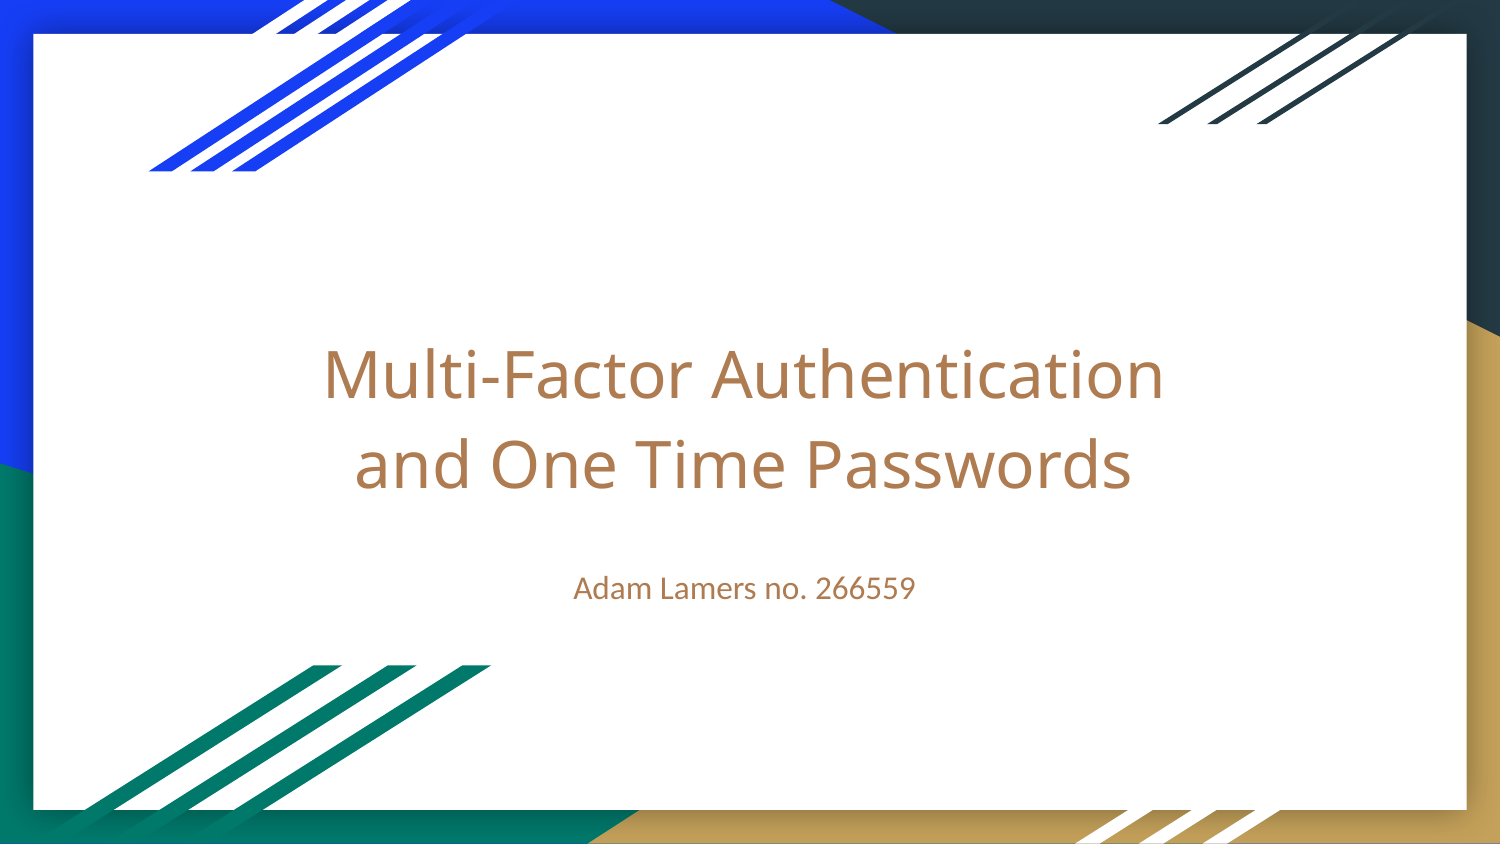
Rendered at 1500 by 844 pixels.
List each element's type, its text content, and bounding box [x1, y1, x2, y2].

subtitle Adam Lamers no. 266559 [304, 559, 1185, 646]
title Multi-Factor Authentication and One Time Passwords [304, 298, 1185, 537]
